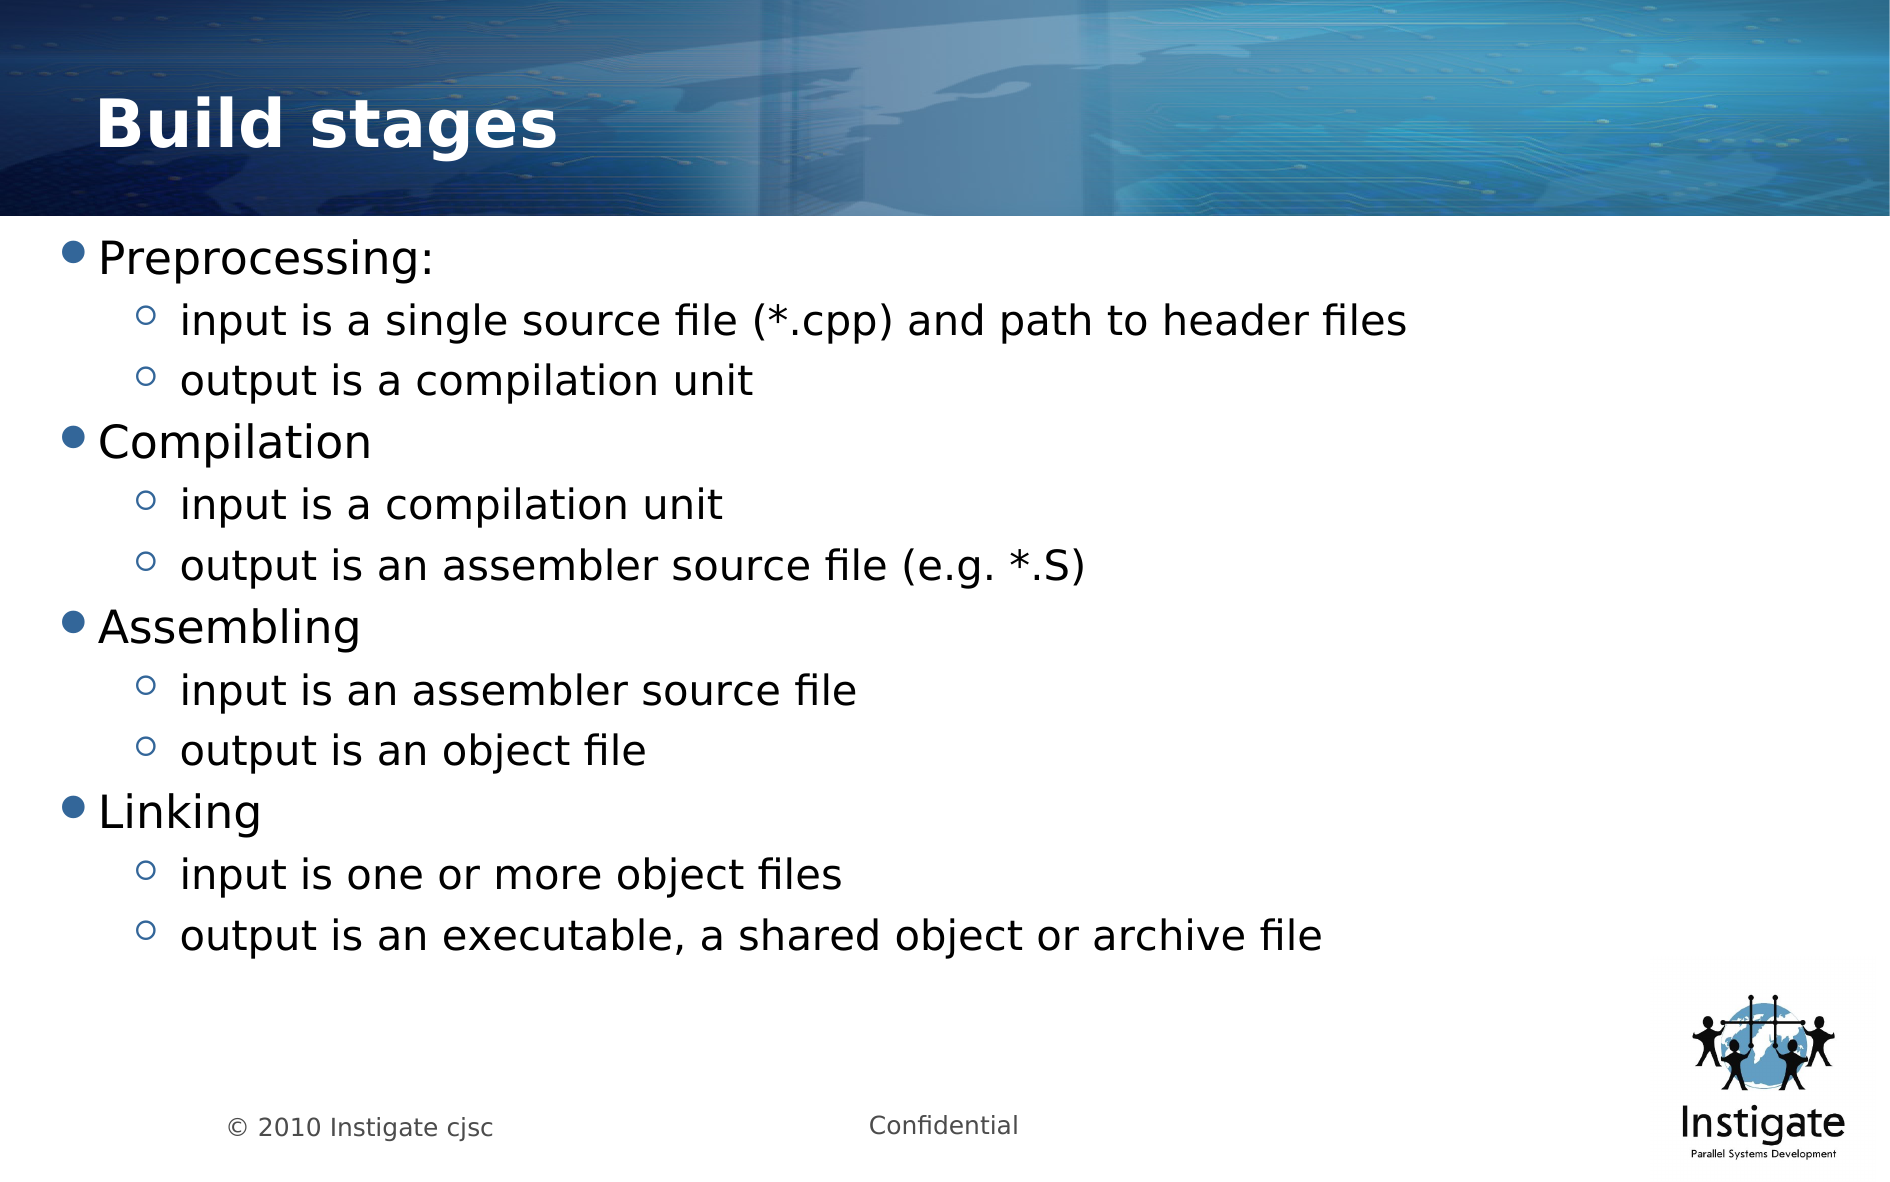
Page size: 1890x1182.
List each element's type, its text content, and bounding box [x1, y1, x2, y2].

picture [1650, 956, 1876, 1182]
picture [0, 0, 1890, 216]
title Build stages [94, 47, 1793, 217]
list Preprocessing: input is a single source file (*.cpp) and path to header files output is a compilation unit Compilation input is a compilation unit output is an assembler source file (e.g. *.S) Assembling input is an assembler source file output is an object file Linking input is one or more object files output is an executable, a shared object or archive file [59, 236, 1831, 1026]
